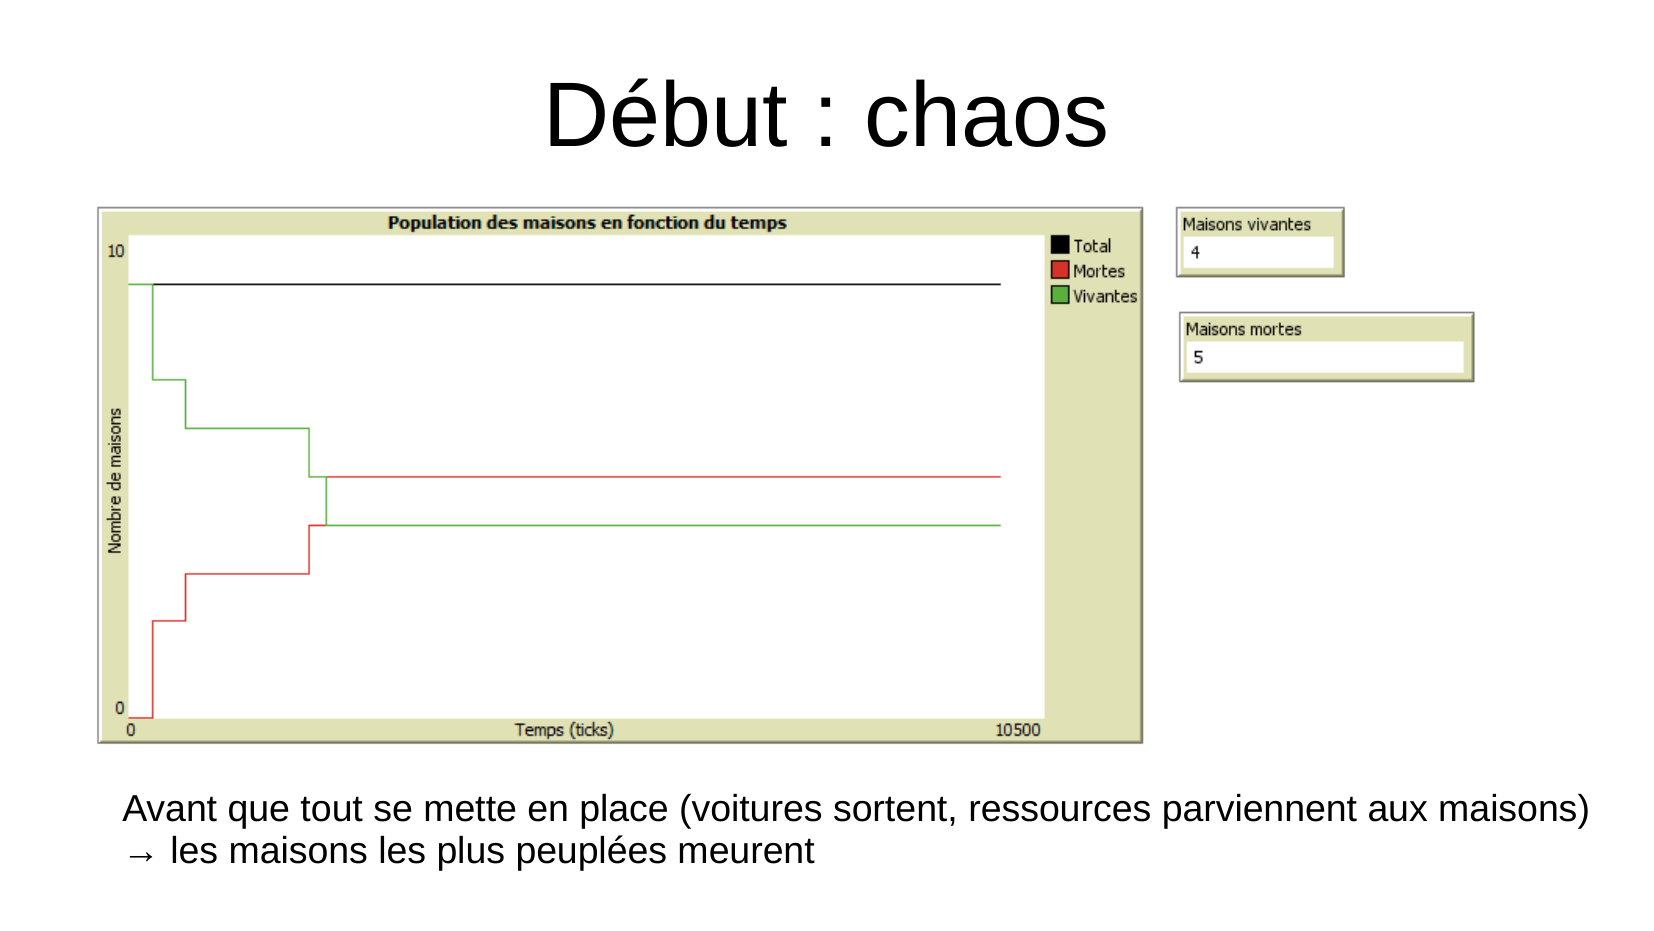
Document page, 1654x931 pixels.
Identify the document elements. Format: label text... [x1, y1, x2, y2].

picture [85, 179, 1578, 755]
text_box Avant que tout se mette en place (voitures sortent, ressources parviennent aux maisons) → les maisons les plus peuplées meurent [107, 780, 1606, 879]
title Début : chaos [82, 37, 1571, 193]
